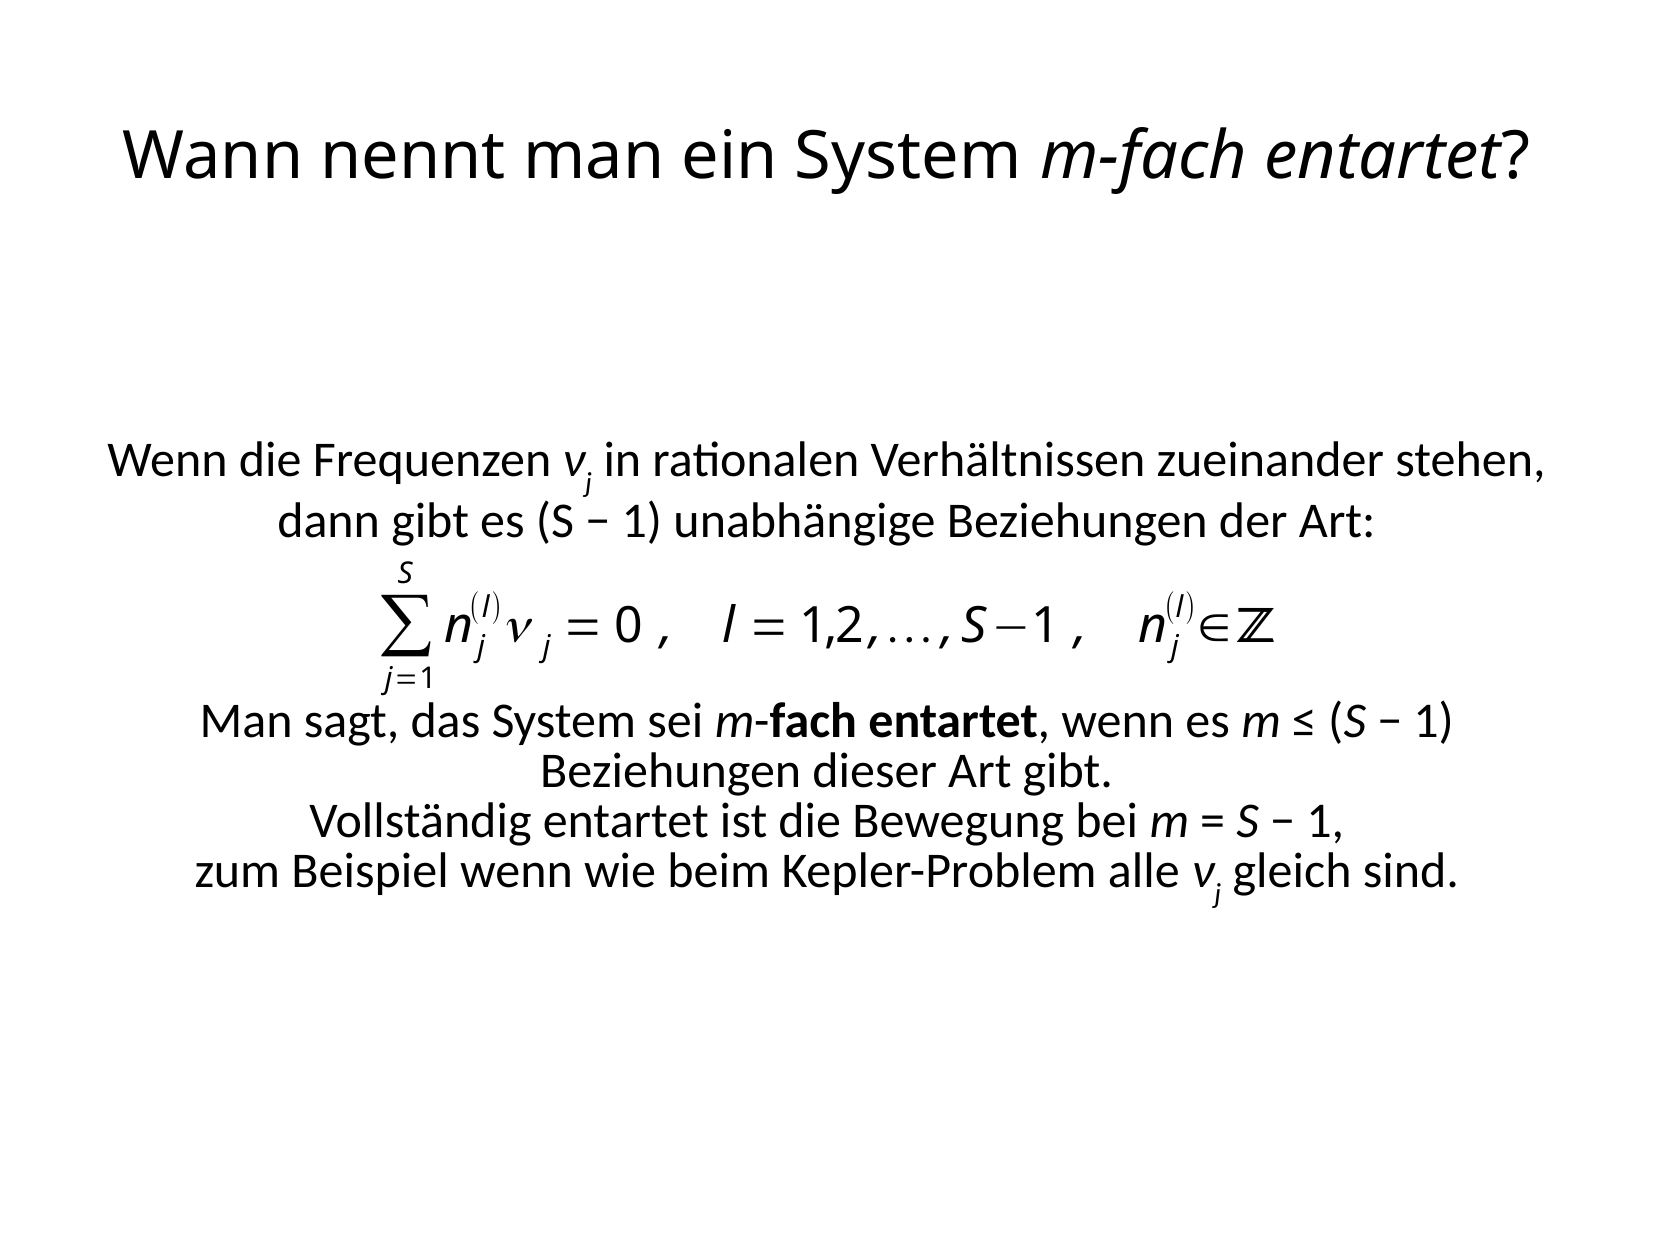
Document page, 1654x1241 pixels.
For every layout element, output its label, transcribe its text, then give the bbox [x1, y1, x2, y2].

subtitle Wenn die Frequenzen νj in rationalen Verhältnissen zueinander stehen, dann gibt es (S − 1) unabhängige Beziehungen der Art: Man sagt, das System sei m-fach entartet, wenn es m ≤ (S − 1) Beziehungen dieser Art gibt. Vollständig entartet ist die Bewegung bei m = S − 1, zum Beispiel wenn wie beim Kepler-Problem alle νj gleich sind. [82, 290, 1571, 1010]
chart [370, 555, 1283, 697]
title Wann nennt man ein System m-fach entartet? [82, 49, 1571, 257]
